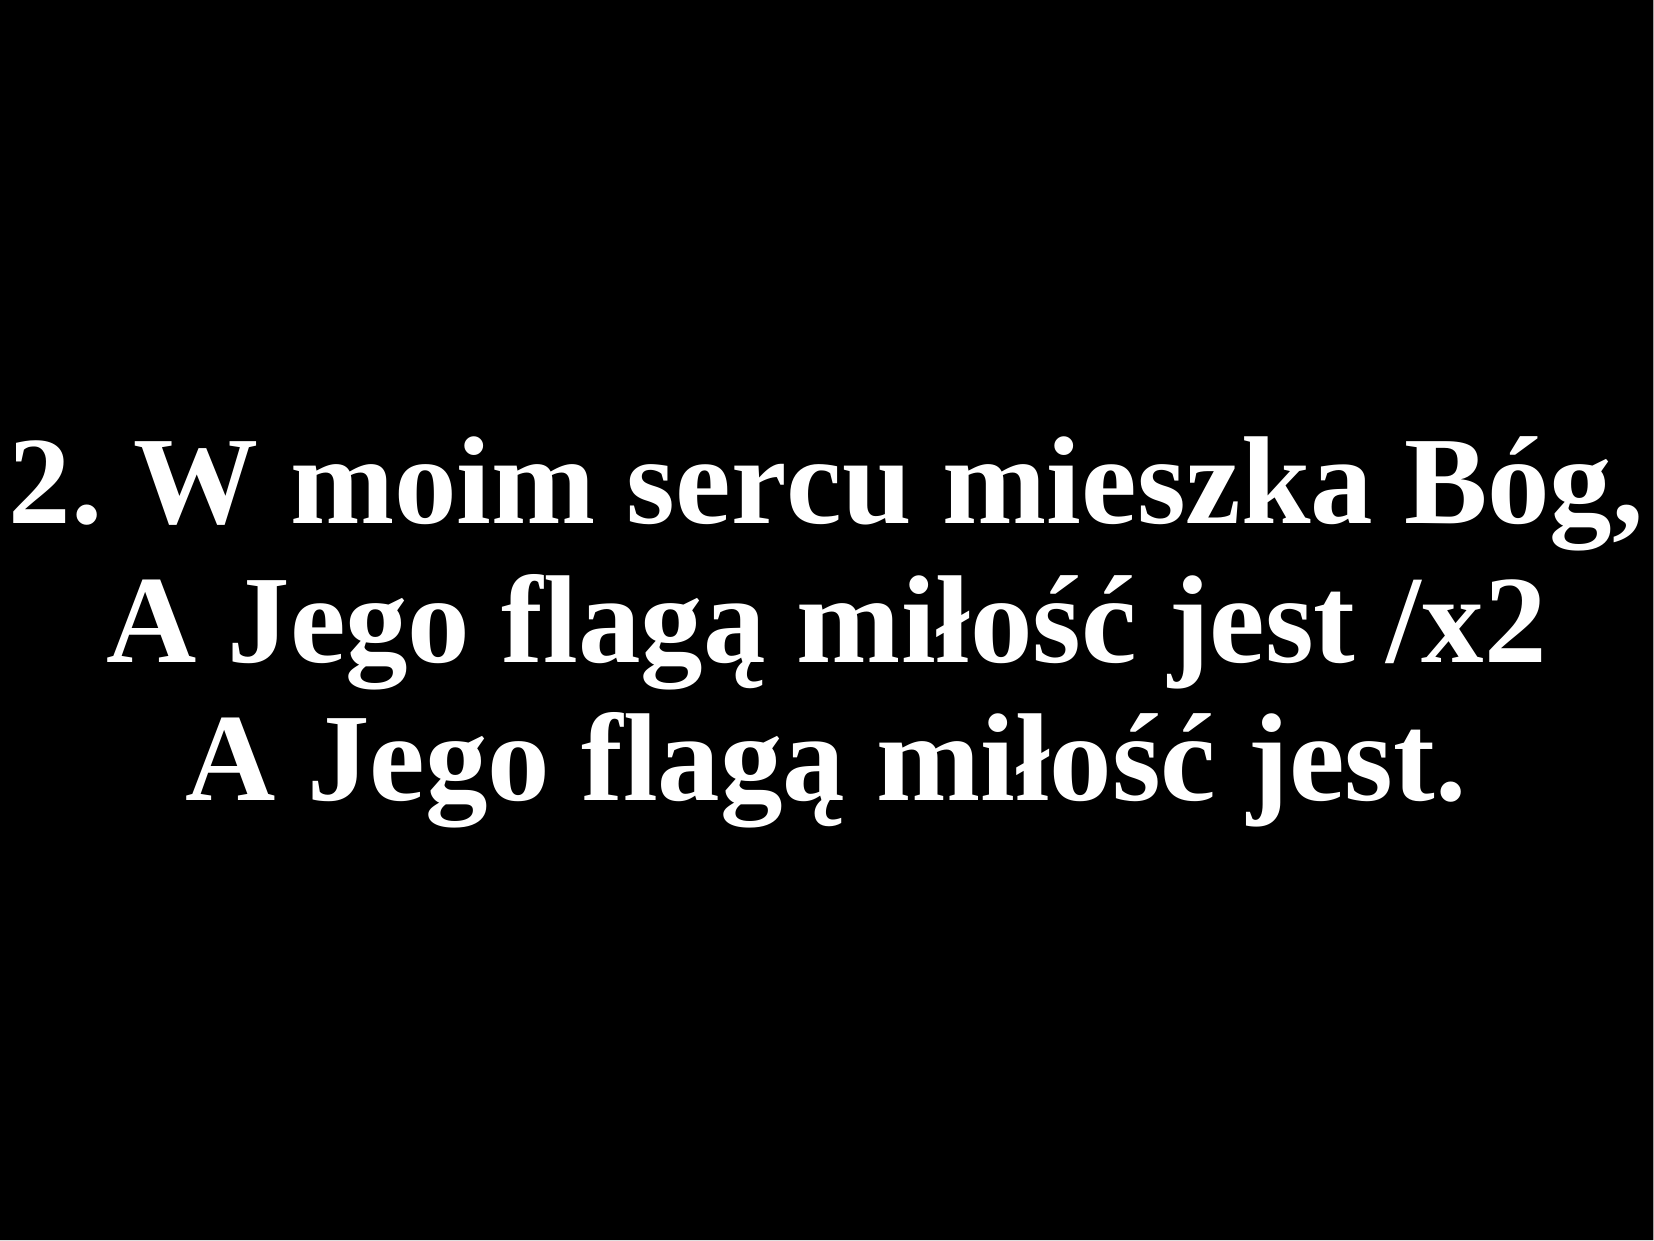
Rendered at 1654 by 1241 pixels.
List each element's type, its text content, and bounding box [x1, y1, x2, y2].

title 2. W moim sercu mieszka Bóg, A Jego flagą miłość jest /x2 A Jego flagą miłość jest. [0, 0, 1654, 1241]
